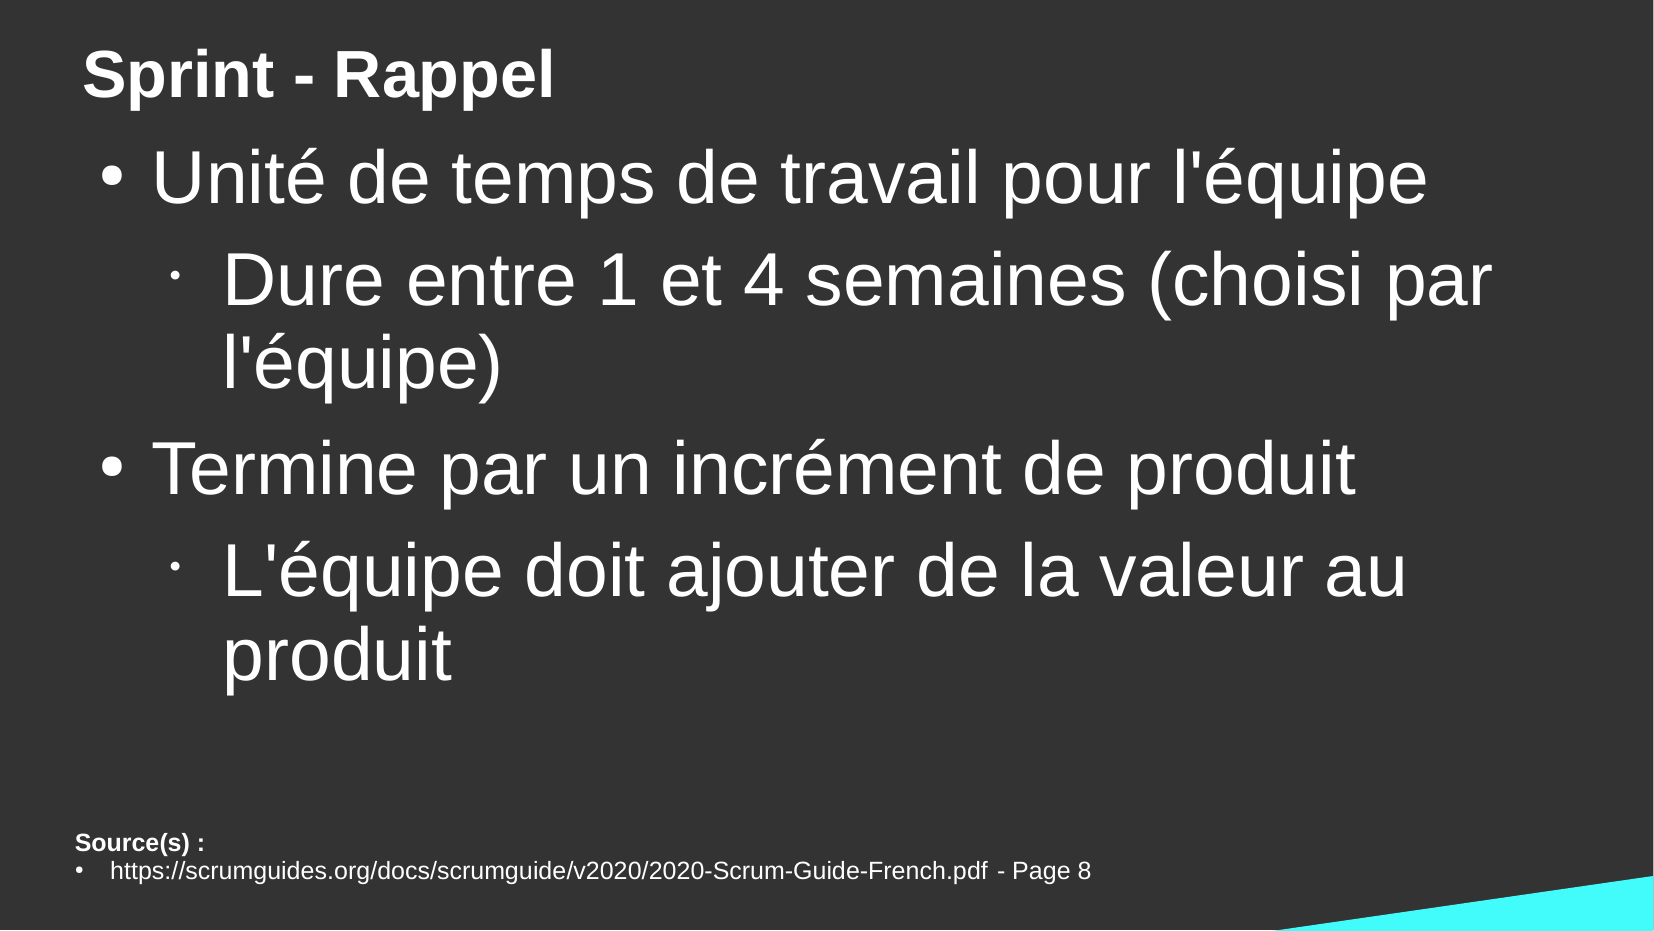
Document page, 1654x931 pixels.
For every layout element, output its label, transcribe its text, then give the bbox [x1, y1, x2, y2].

text_box Source(s) : https://scrumguides.org/docs/scrumguide/v2020/2020-Scrum-Guide-French.pdf - Page 8 [60, 821, 1546, 921]
text_box [1271, 875, 1654, 931]
list Unité de temps de travail pour l'équipe Dure entre 1 et 4 semaines (choisi par l'équipe) Termine par un incrément de produit L'équipe doit ajouter de la valeur au produit [80, 135, 1620, 777]
title Sprint - Rappel [82, 37, 1571, 122]
